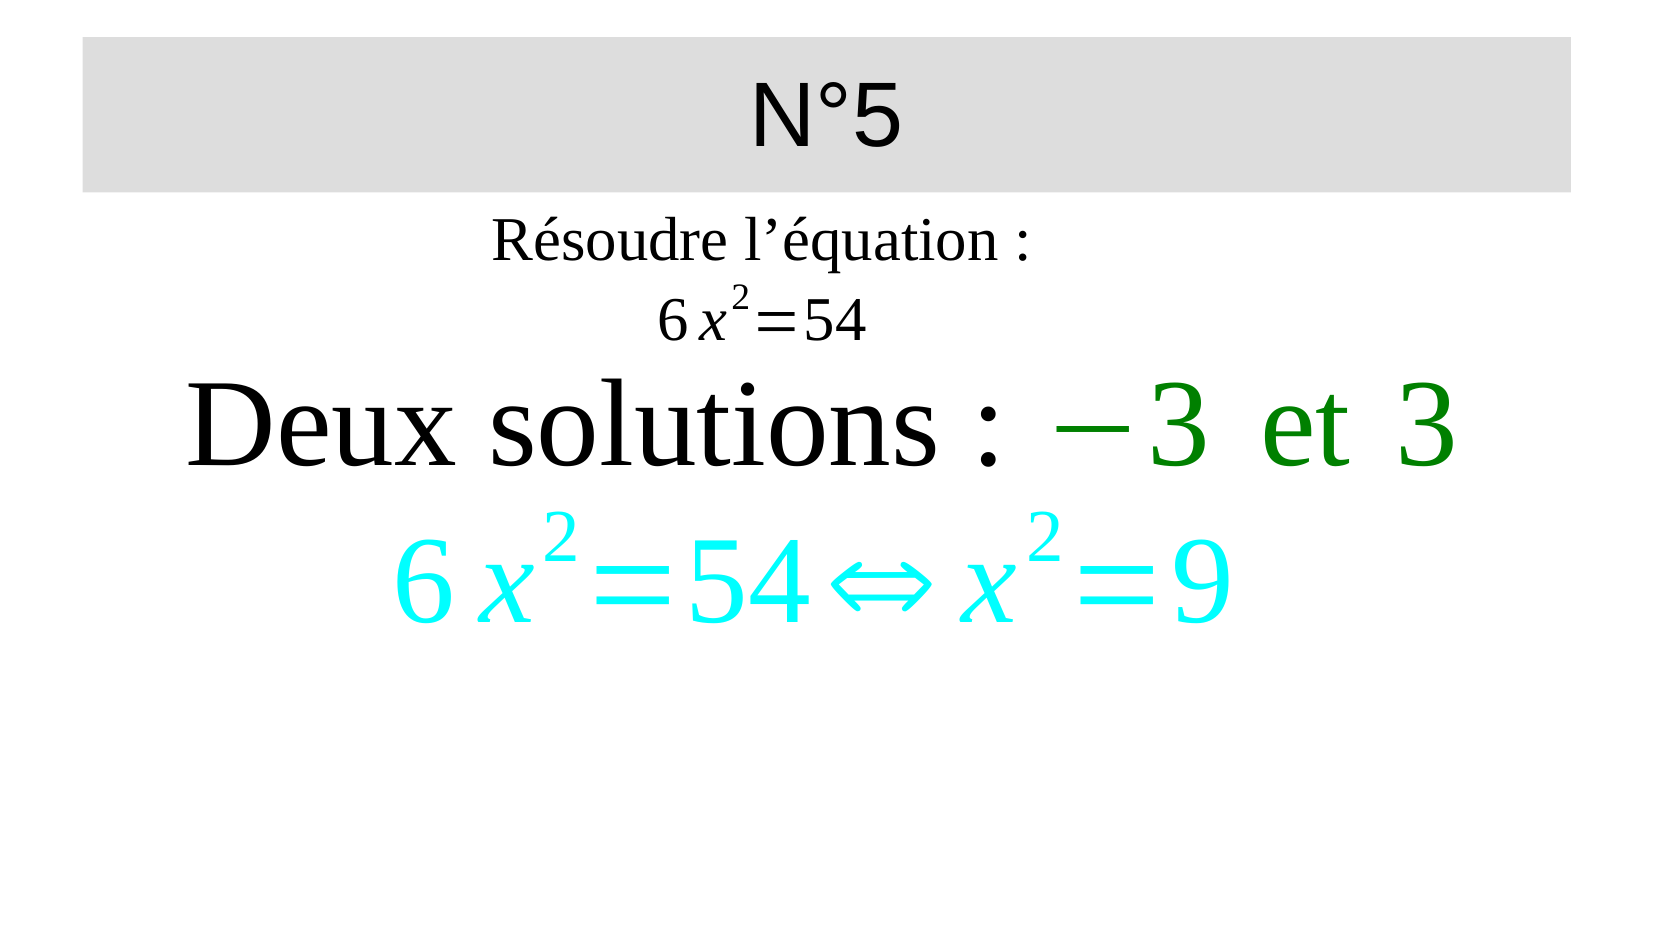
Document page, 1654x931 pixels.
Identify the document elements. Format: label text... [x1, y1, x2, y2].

title N°5 [82, 37, 1571, 193]
chart [176, 204, 1465, 650]
